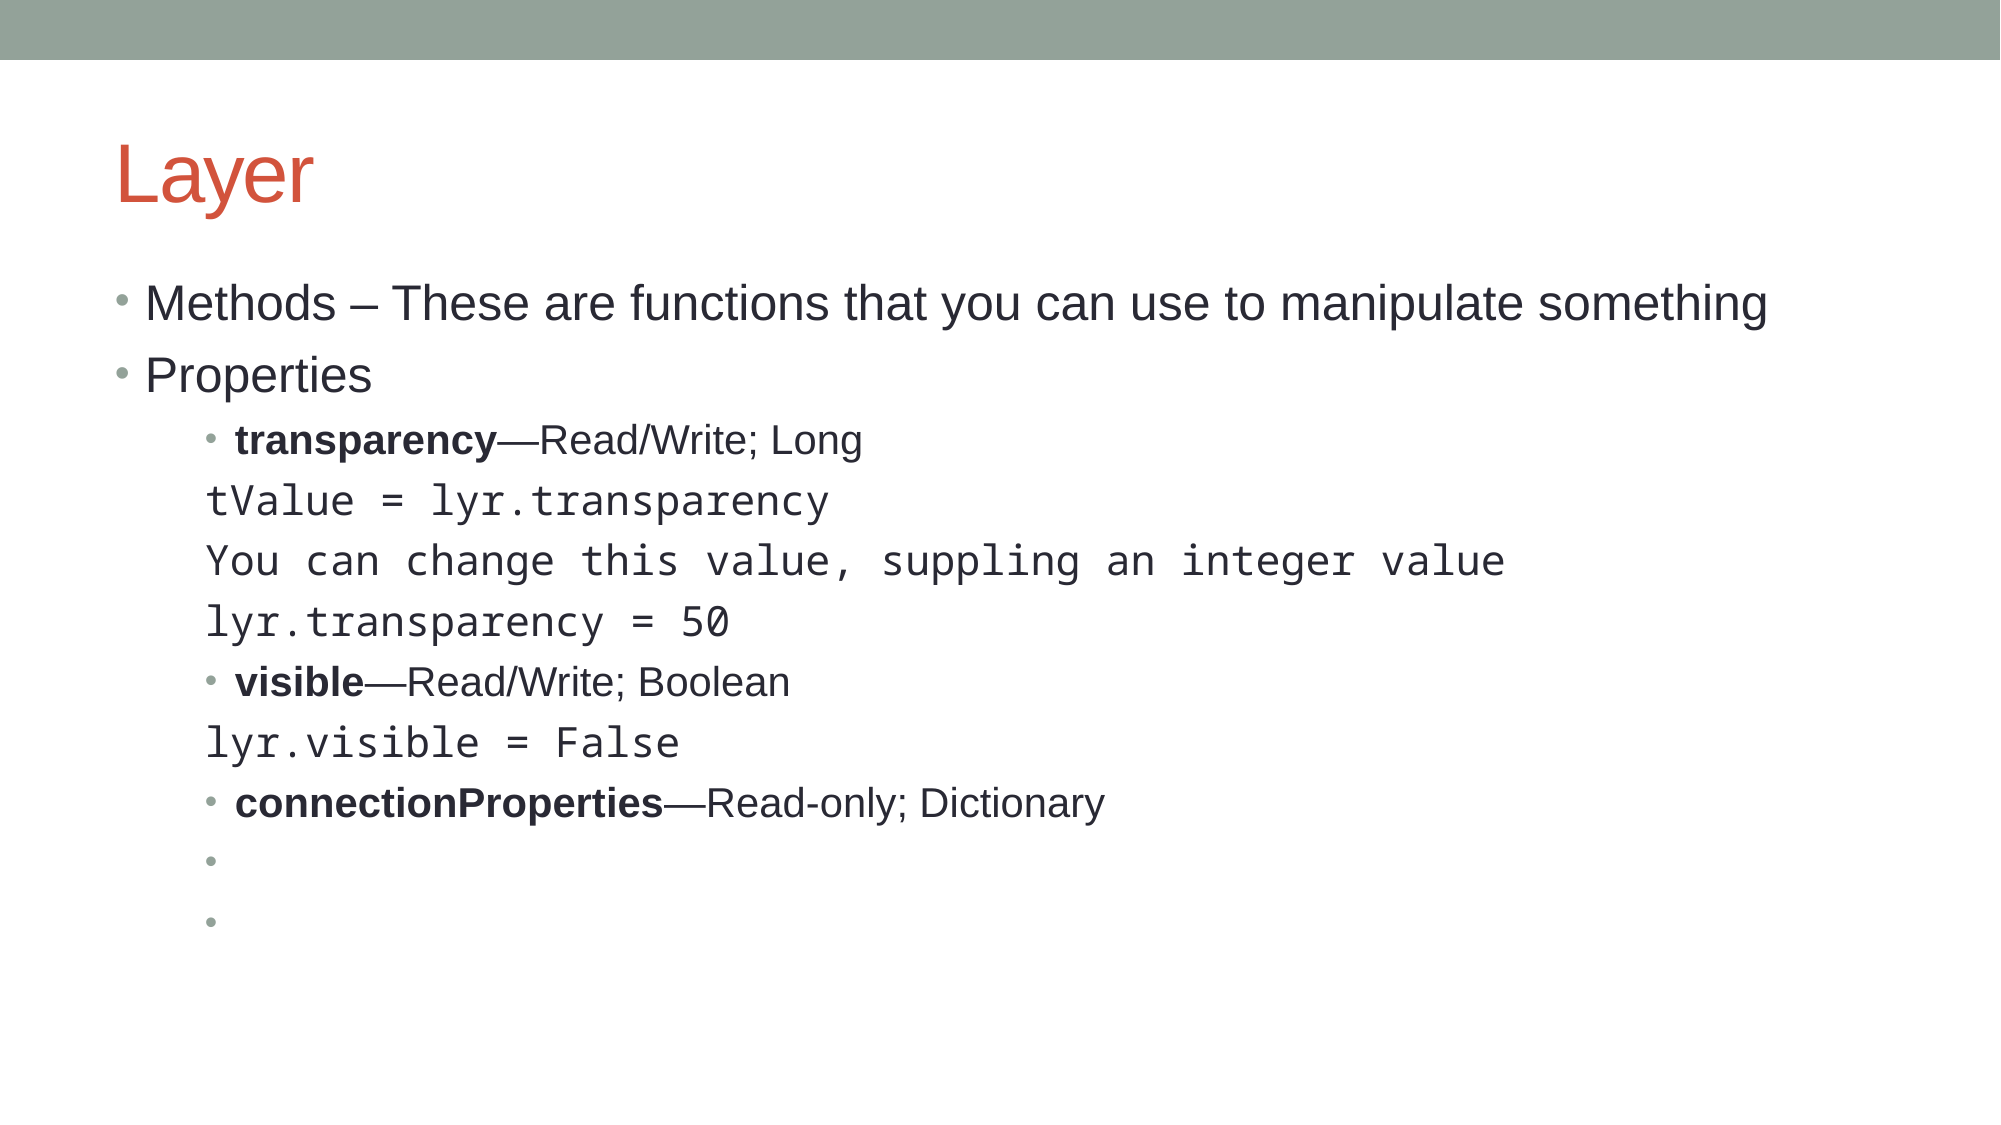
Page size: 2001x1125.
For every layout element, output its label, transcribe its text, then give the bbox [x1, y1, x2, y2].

list Methods – These are functions that you can use to manipulate something Properties transparency—Read/Write; Long tValue = lyr.transparency You can change this value, suppling an integer value lyr.transparency = 50 visible—Read/Write; Boolean lyr.visible = False connectionProperties—Read-only; Dictionary [99, 262, 1900, 1063]
title Layer [99, 87, 1900, 251]
